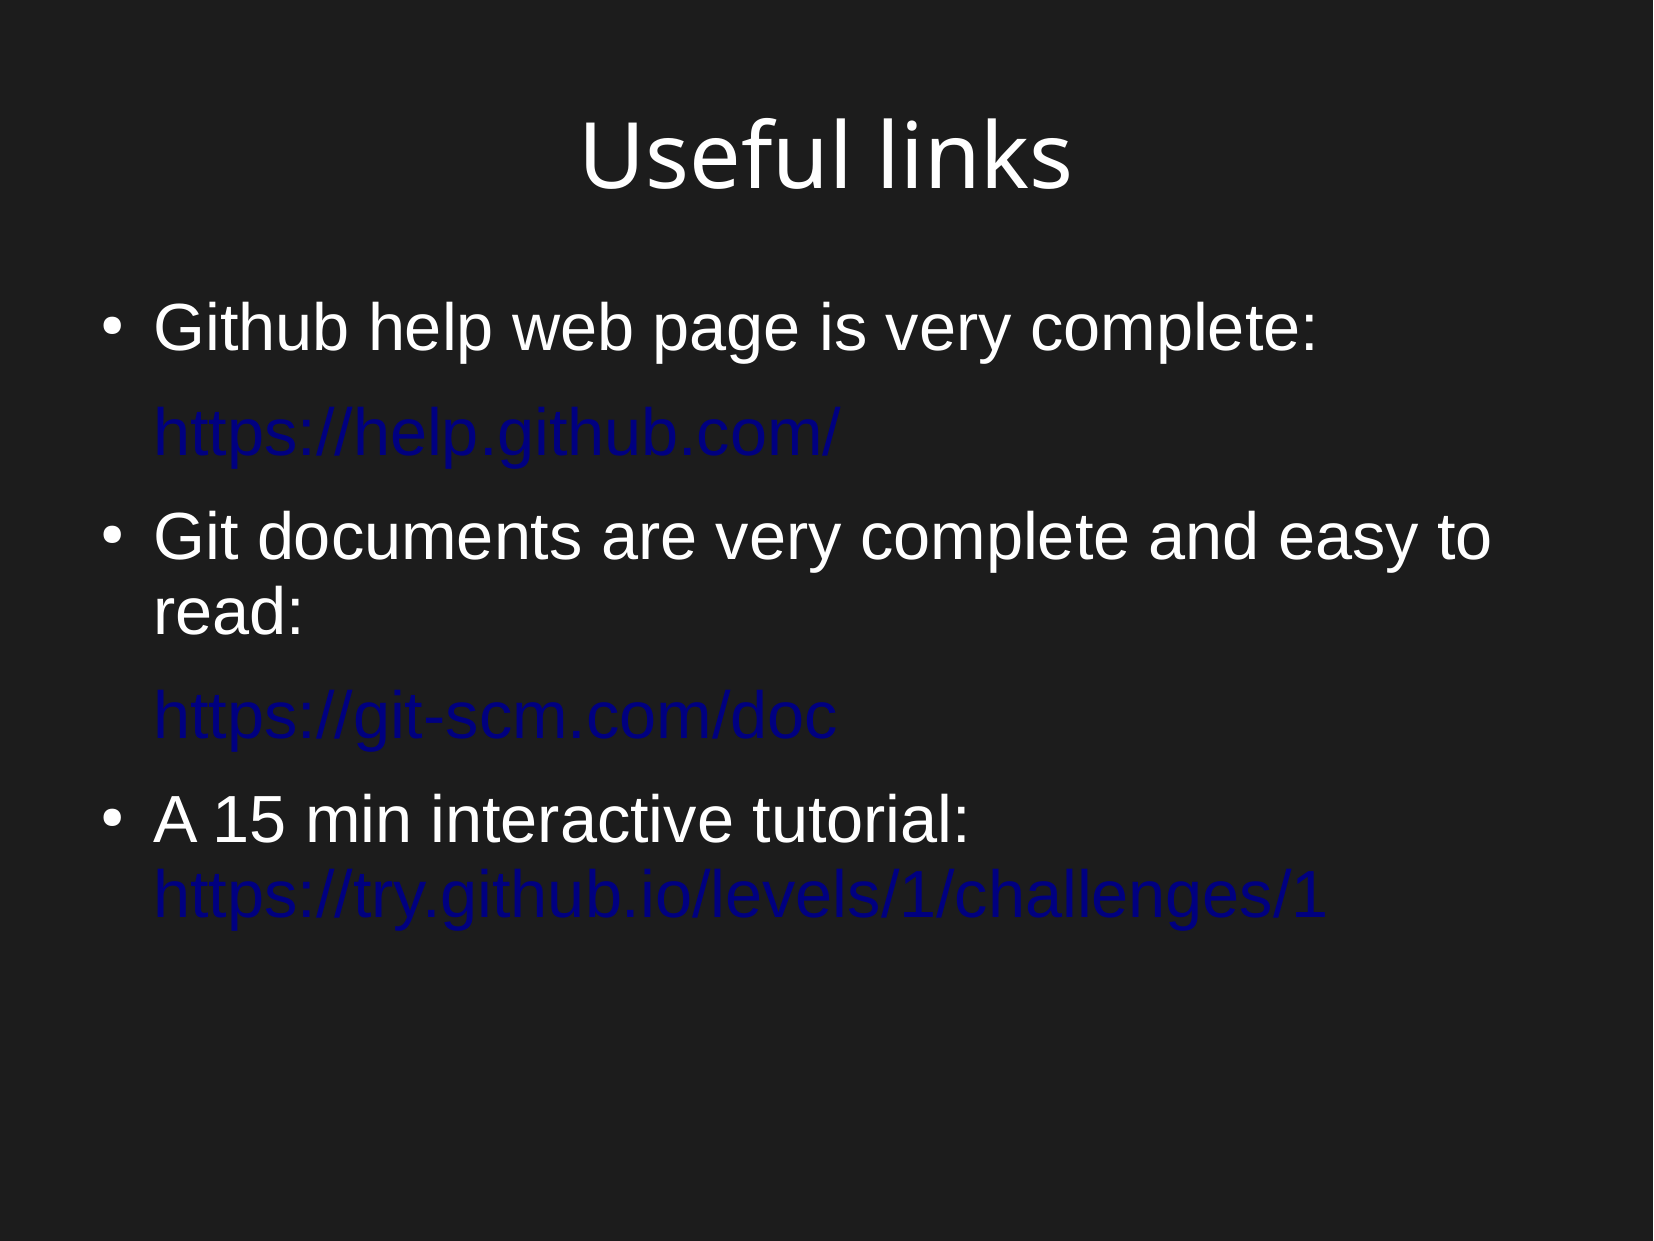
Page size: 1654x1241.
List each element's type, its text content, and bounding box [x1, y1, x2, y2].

title Useful links [82, 49, 1571, 257]
list Github help web page is very complete: https://help.github.com/ Git documents are very complete and easy to read: https://git-scm.com/doc A 15 min interactive tutorial:https://try.github.io/levels/1/challenges/1 [82, 290, 1571, 1010]
